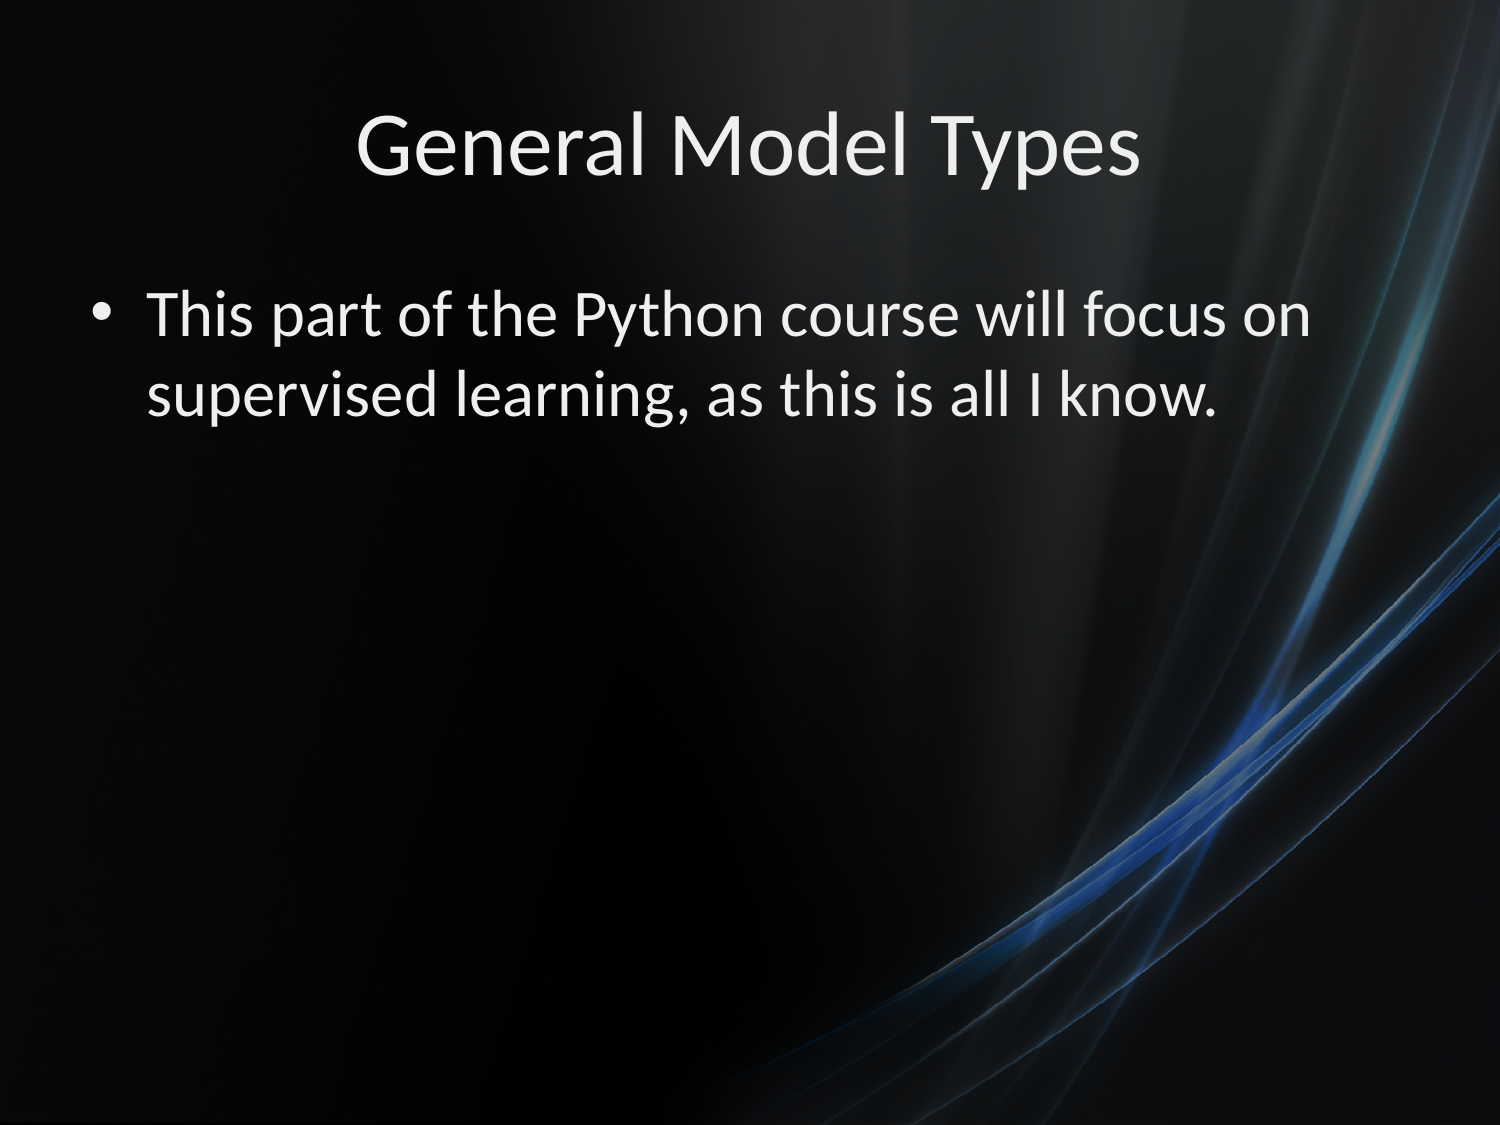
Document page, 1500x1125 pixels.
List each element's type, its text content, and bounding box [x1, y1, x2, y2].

picture [0, 0, 1500, 1125]
title General Model Types [75, 45, 1425, 233]
list This part of the Python course will focus on supervised learning, as this is all I know. [75, 262, 1425, 1005]
